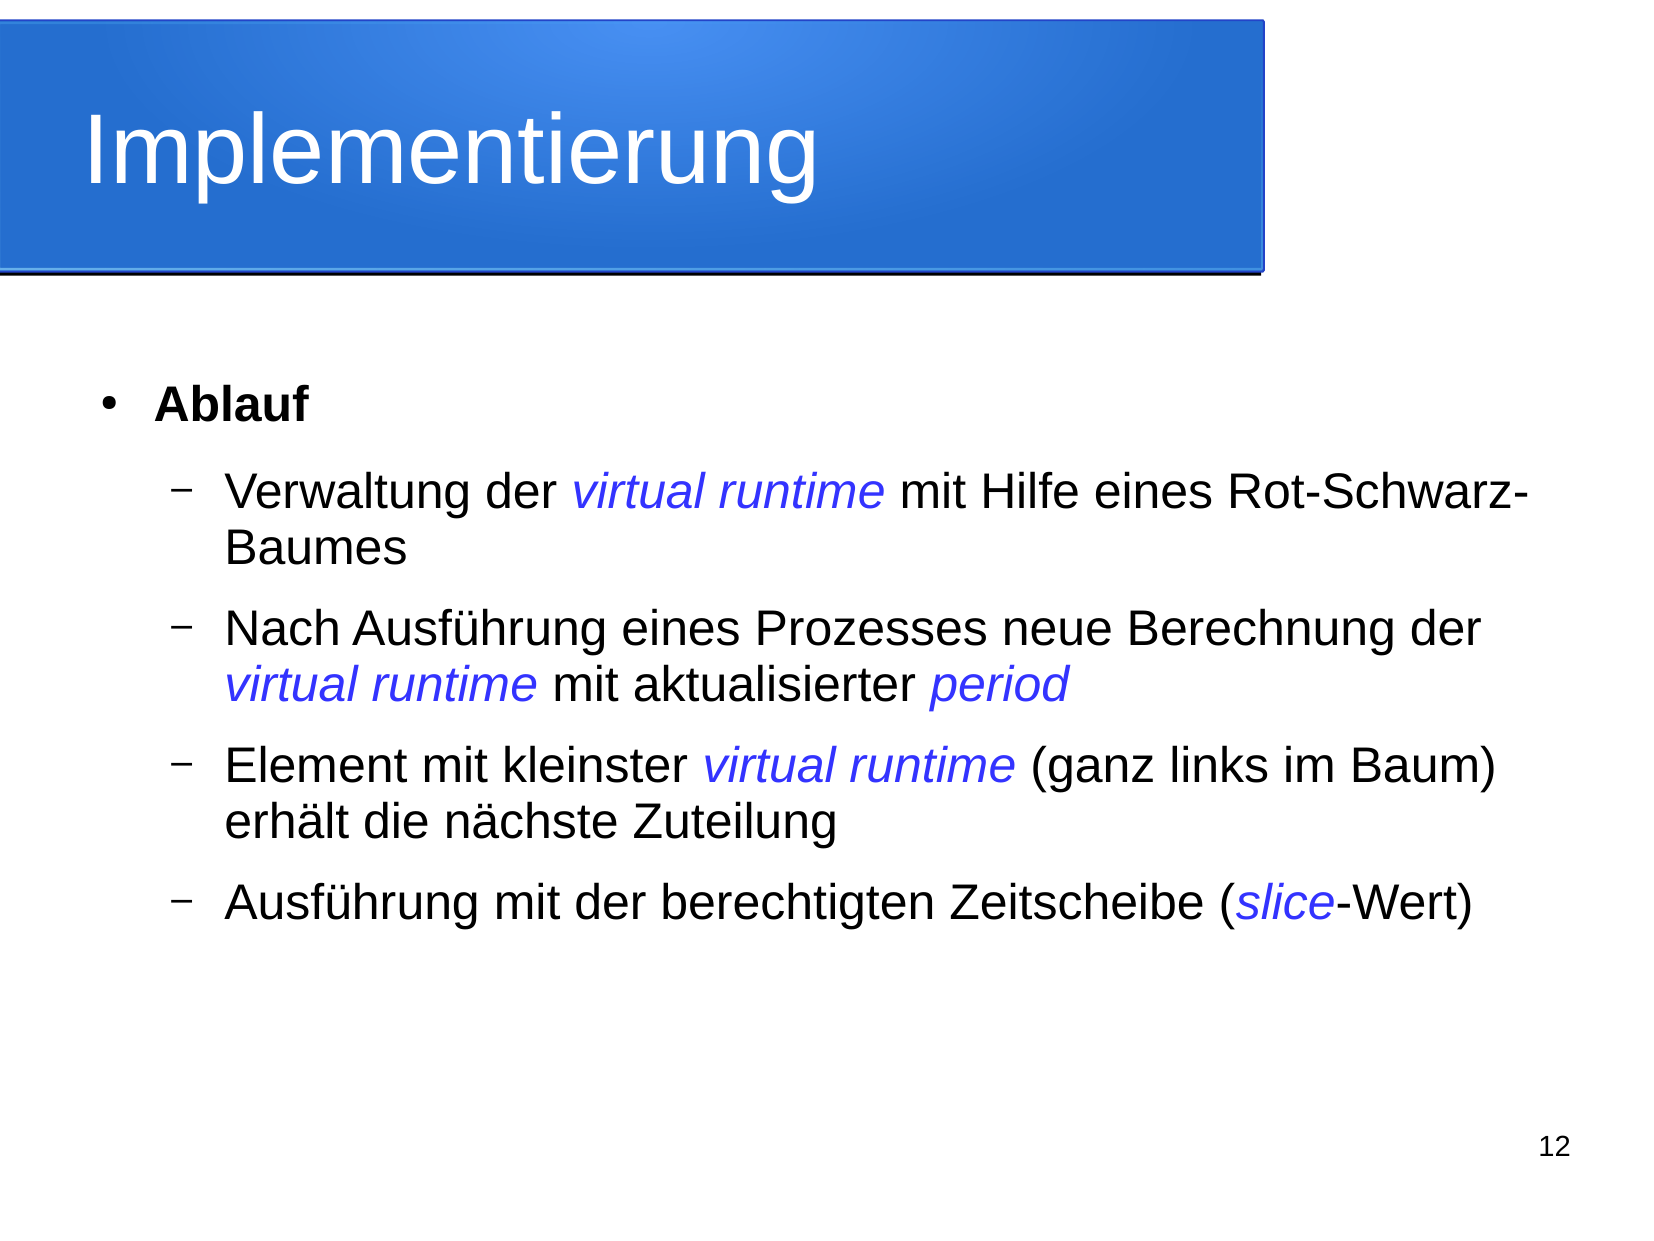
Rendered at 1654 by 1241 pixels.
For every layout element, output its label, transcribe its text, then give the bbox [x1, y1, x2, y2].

list Ablauf Verwaltung der virtual runtime mit Hilfe eines Rot-Schwarz-Baumes Nach Ausführung eines Prozesses neue Berechnung der virtual runtime mit aktualisierter period Element mit kleinster virtual runtime (ganz links im Baum) erhält die nächste Zuteilung Ausführung mit der berechtigten Zeitscheibe (slice-Wert) [82, 375, 1571, 1096]
title Implementierung [82, 47, 1235, 252]
